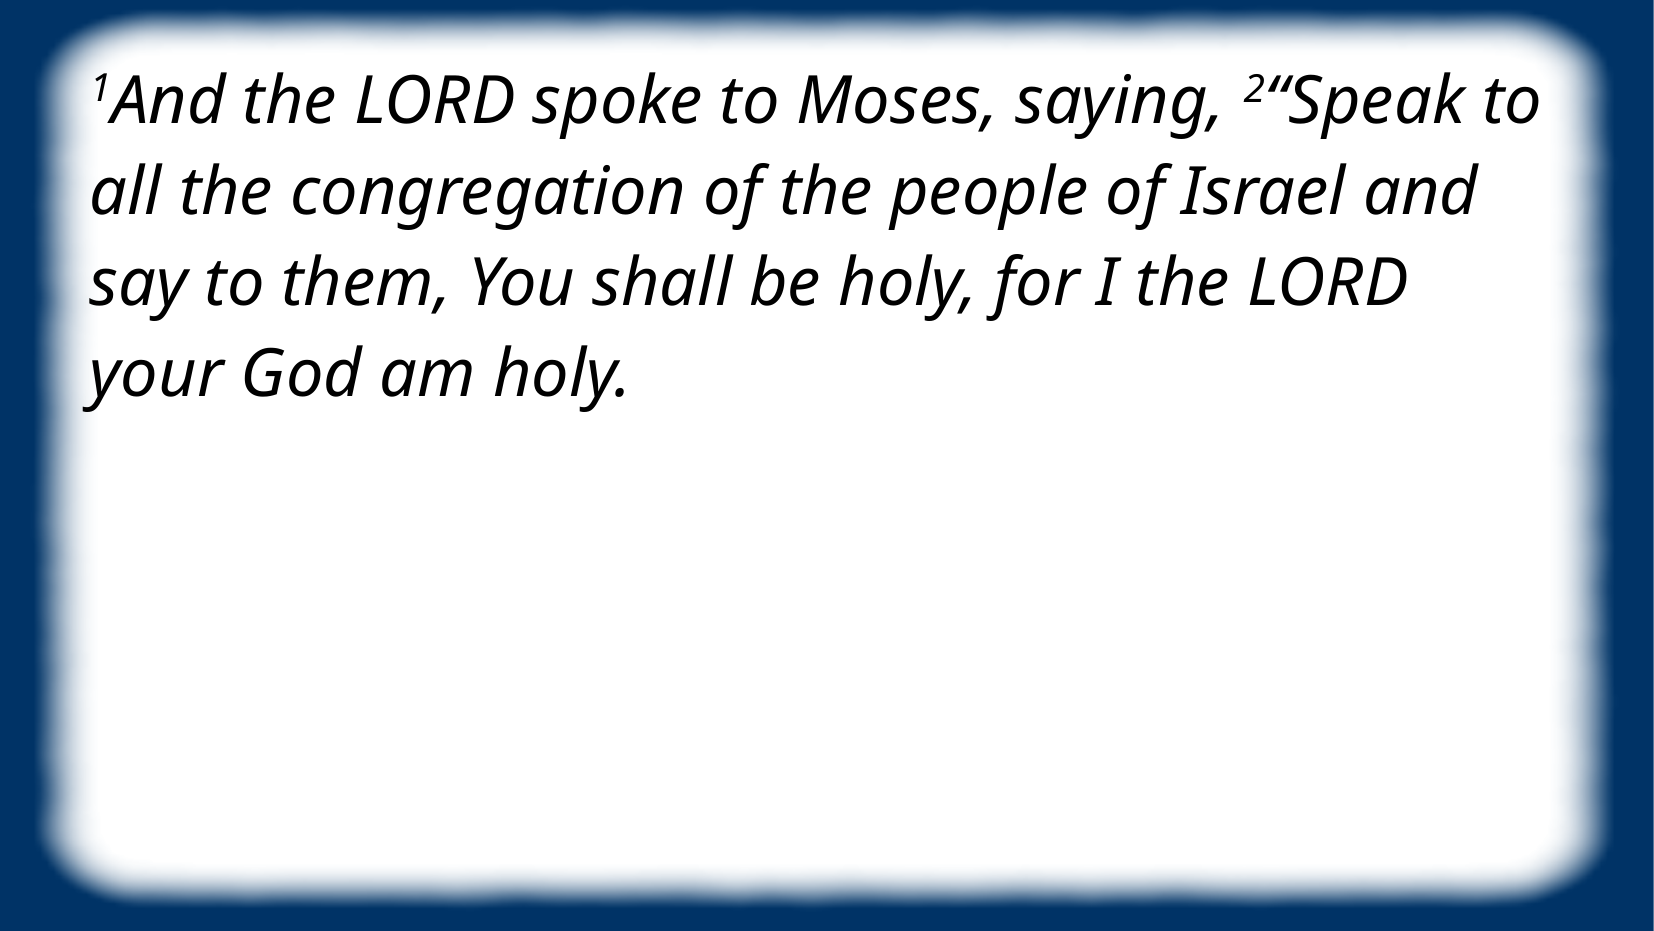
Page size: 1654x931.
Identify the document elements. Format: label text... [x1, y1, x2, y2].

picture [0, 0, 1654, 931]
text_box 1And the LORD spoke to Moses, saying, 2“Speak to all the congregation of the people of Israel and say to them, You shall be holy, for I the LORD your God am holy. [75, 45, 1561, 415]
